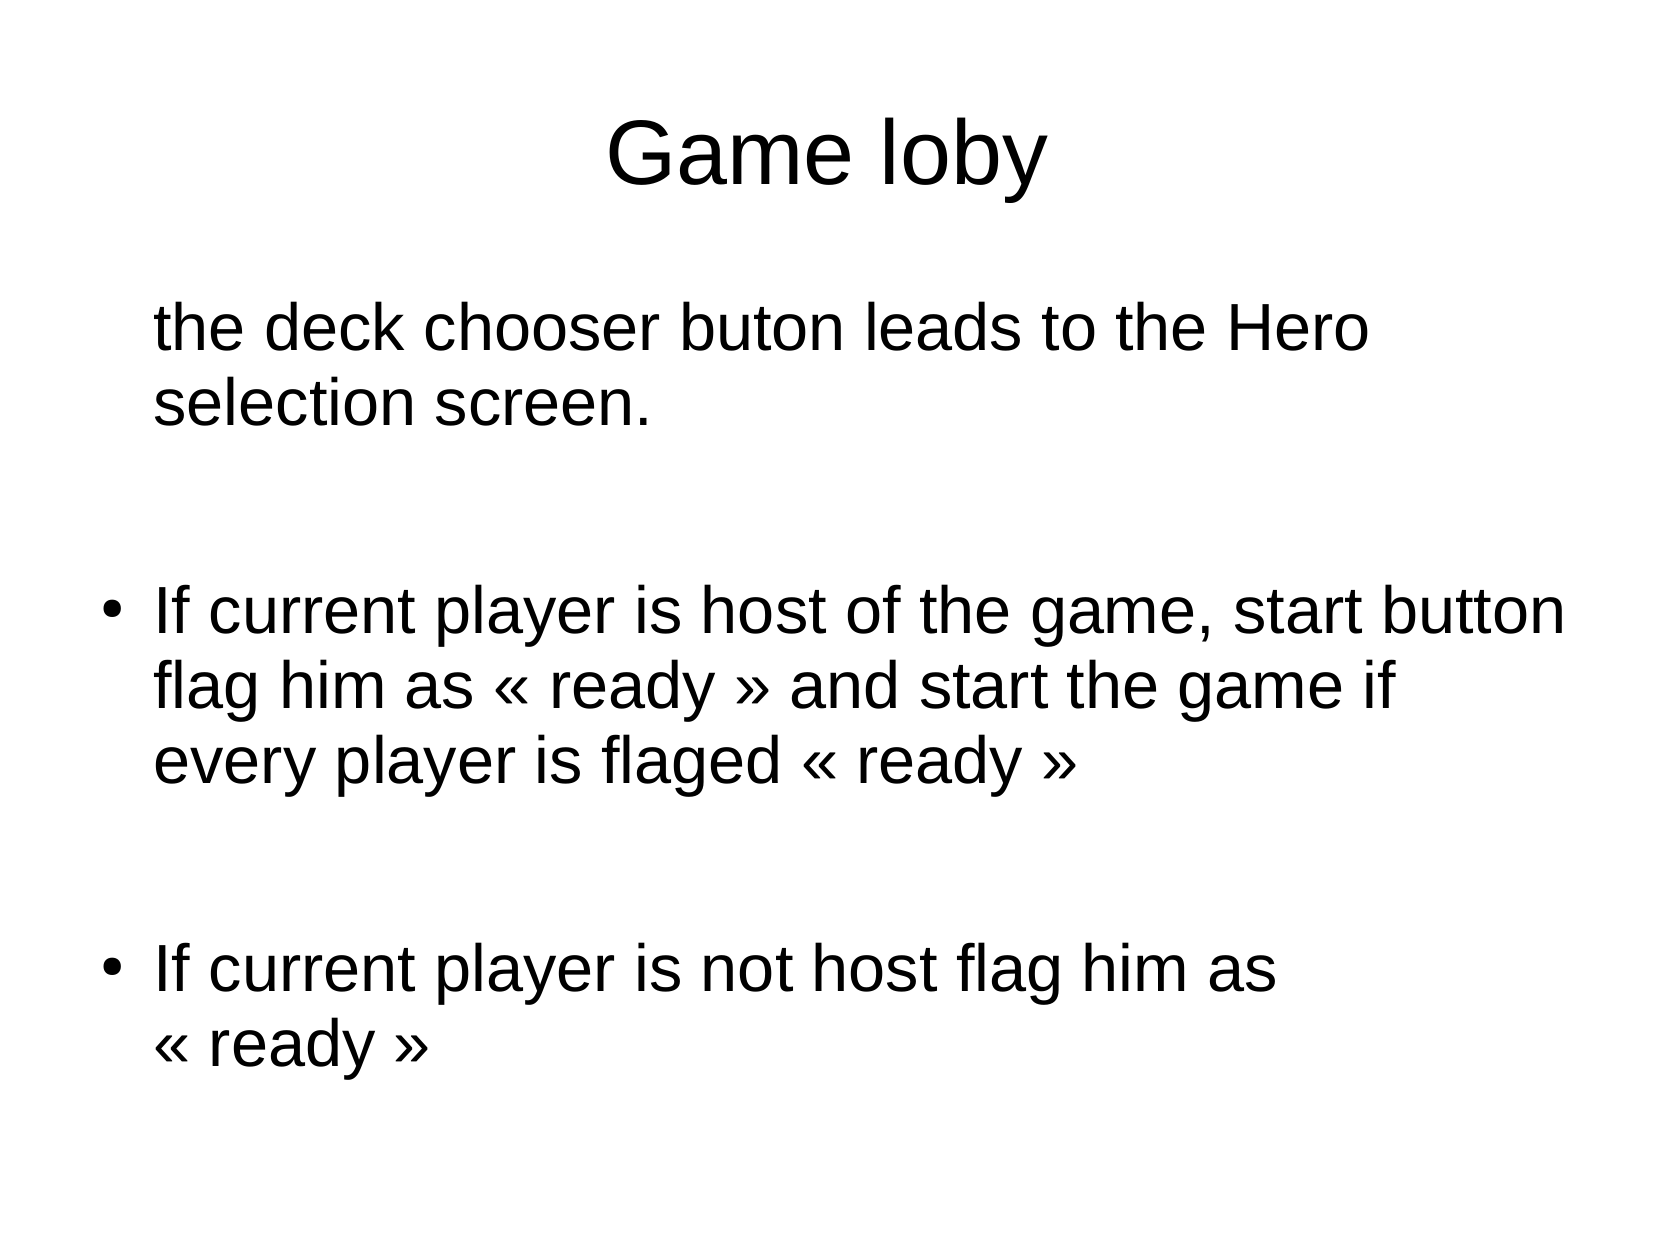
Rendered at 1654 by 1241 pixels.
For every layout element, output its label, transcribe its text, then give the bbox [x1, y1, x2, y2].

title Game loby [82, 49, 1571, 257]
list the deck chooser buton leads to the Hero selection screen. If current player is host of the game, start button flag him as « ready » and start the game if every player is flaged « ready » If current player is not host flag him as « ready » [82, 290, 1571, 1109]
